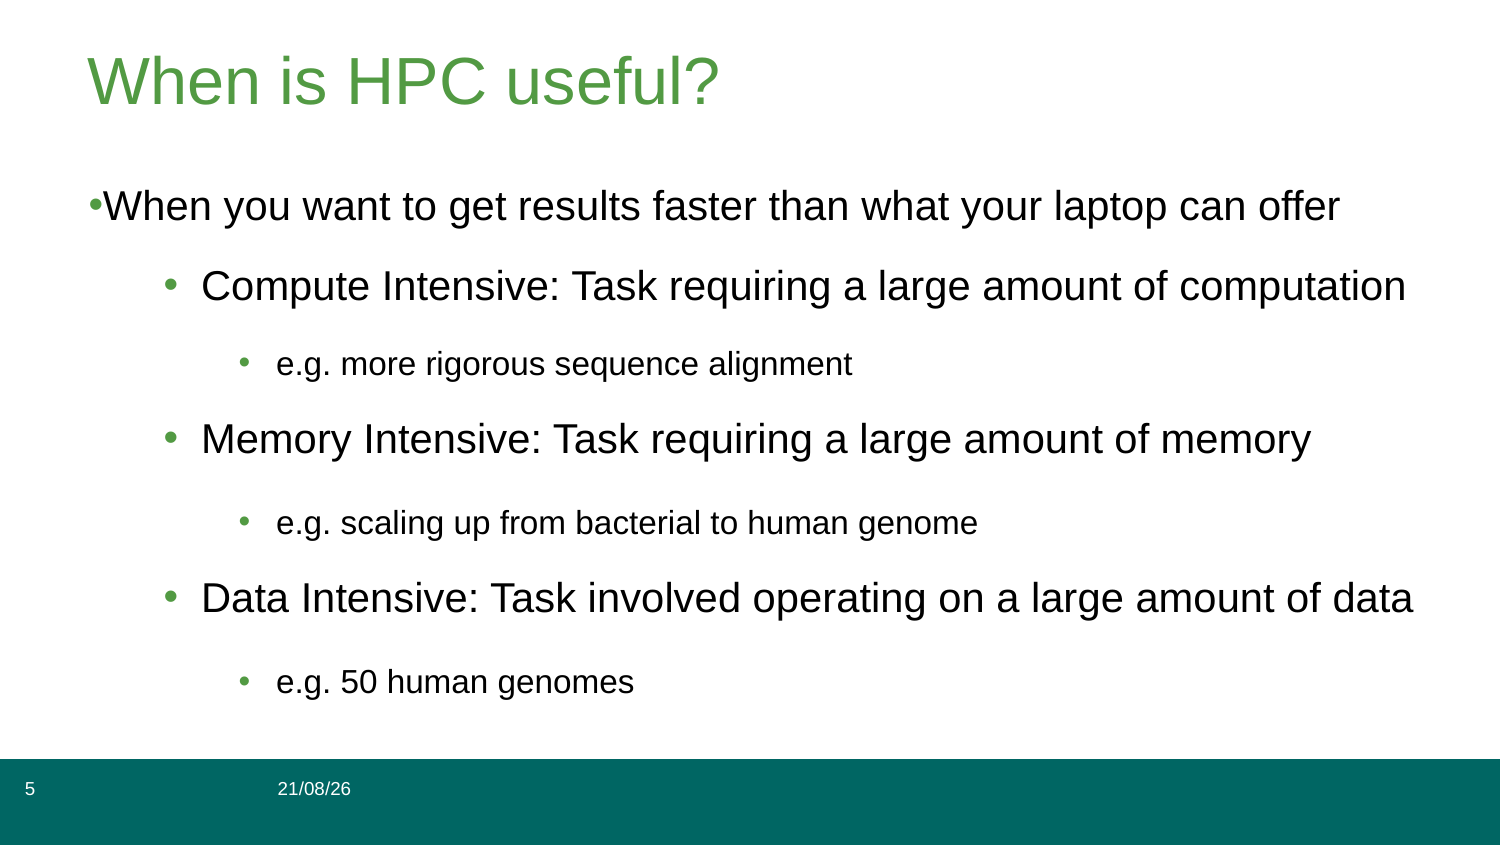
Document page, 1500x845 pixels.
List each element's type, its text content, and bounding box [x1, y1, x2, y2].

list When you want to get results faster than what your laptop can offer Compute Intensive: Task requiring a large amount of computation e.g. more rigorous sequence alignment Memory Intensive: Task requiring a large amount of memory e.g. scaling up from bacterial to human genome Data Intensive: Task involved operating on a large amount of data e.g. 50 human genomes [88, 179, 1427, 701]
title When is HPC useful? [87, 37, 1426, 132]
text_box 05/05/18 [277, 776, 553, 799]
text_box <number> [24, 776, 76, 799]
